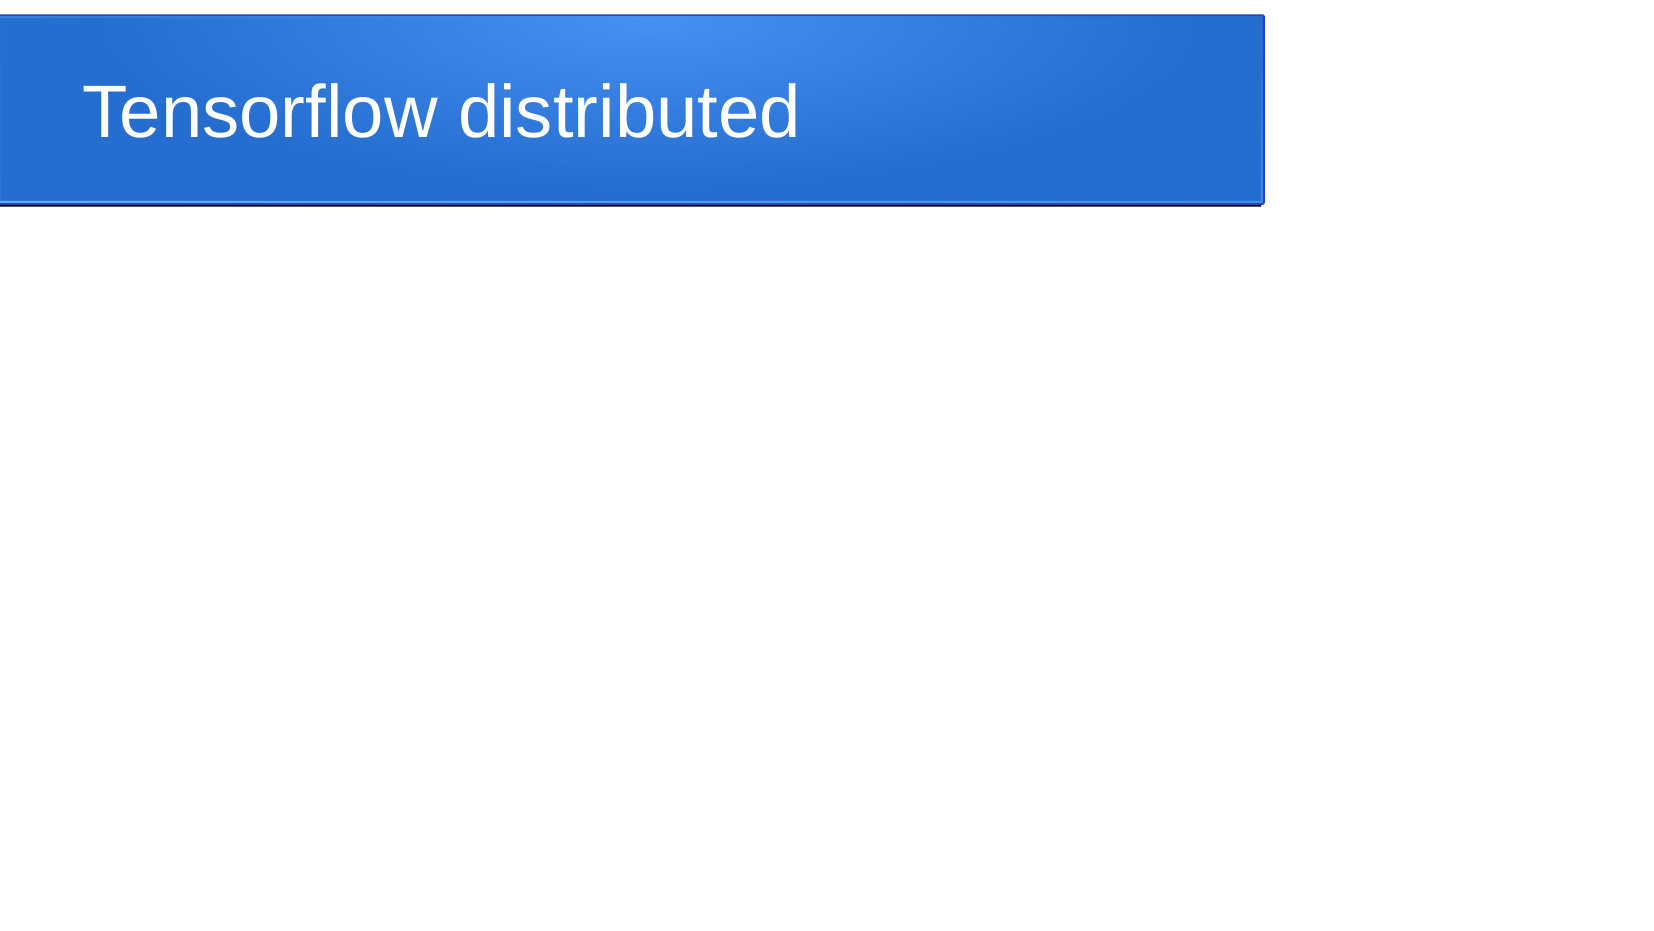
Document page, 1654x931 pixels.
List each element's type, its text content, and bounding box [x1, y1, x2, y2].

title Tensorflow distributed [82, 35, 1235, 189]
